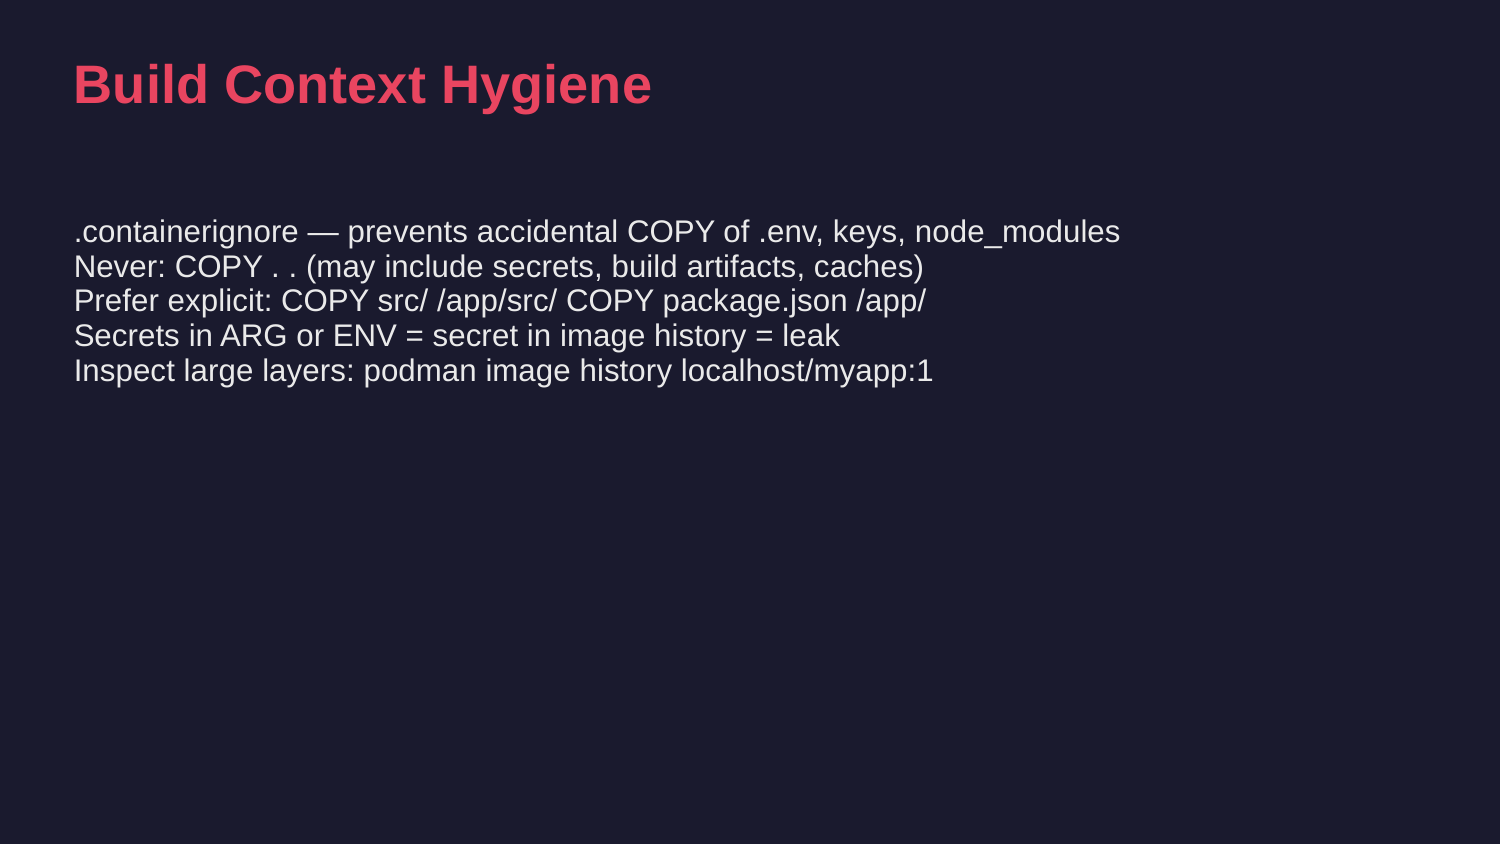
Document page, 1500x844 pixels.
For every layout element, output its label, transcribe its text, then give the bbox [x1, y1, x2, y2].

title Build Context Hygiene [59, 47, 1441, 166]
text_box .containerignore — prevents accidental COPY of .env, keys, node_modules Never: COPY . . (may include secrets, build artifacts, caches) Prefer explicit: COPY src/ /app/src/ COPY package.json /app/ Secrets in ARG or ENV = secret in image history = leak Inspect large layers: podman image history localhost/myapp:1 [59, 206, 1441, 798]
